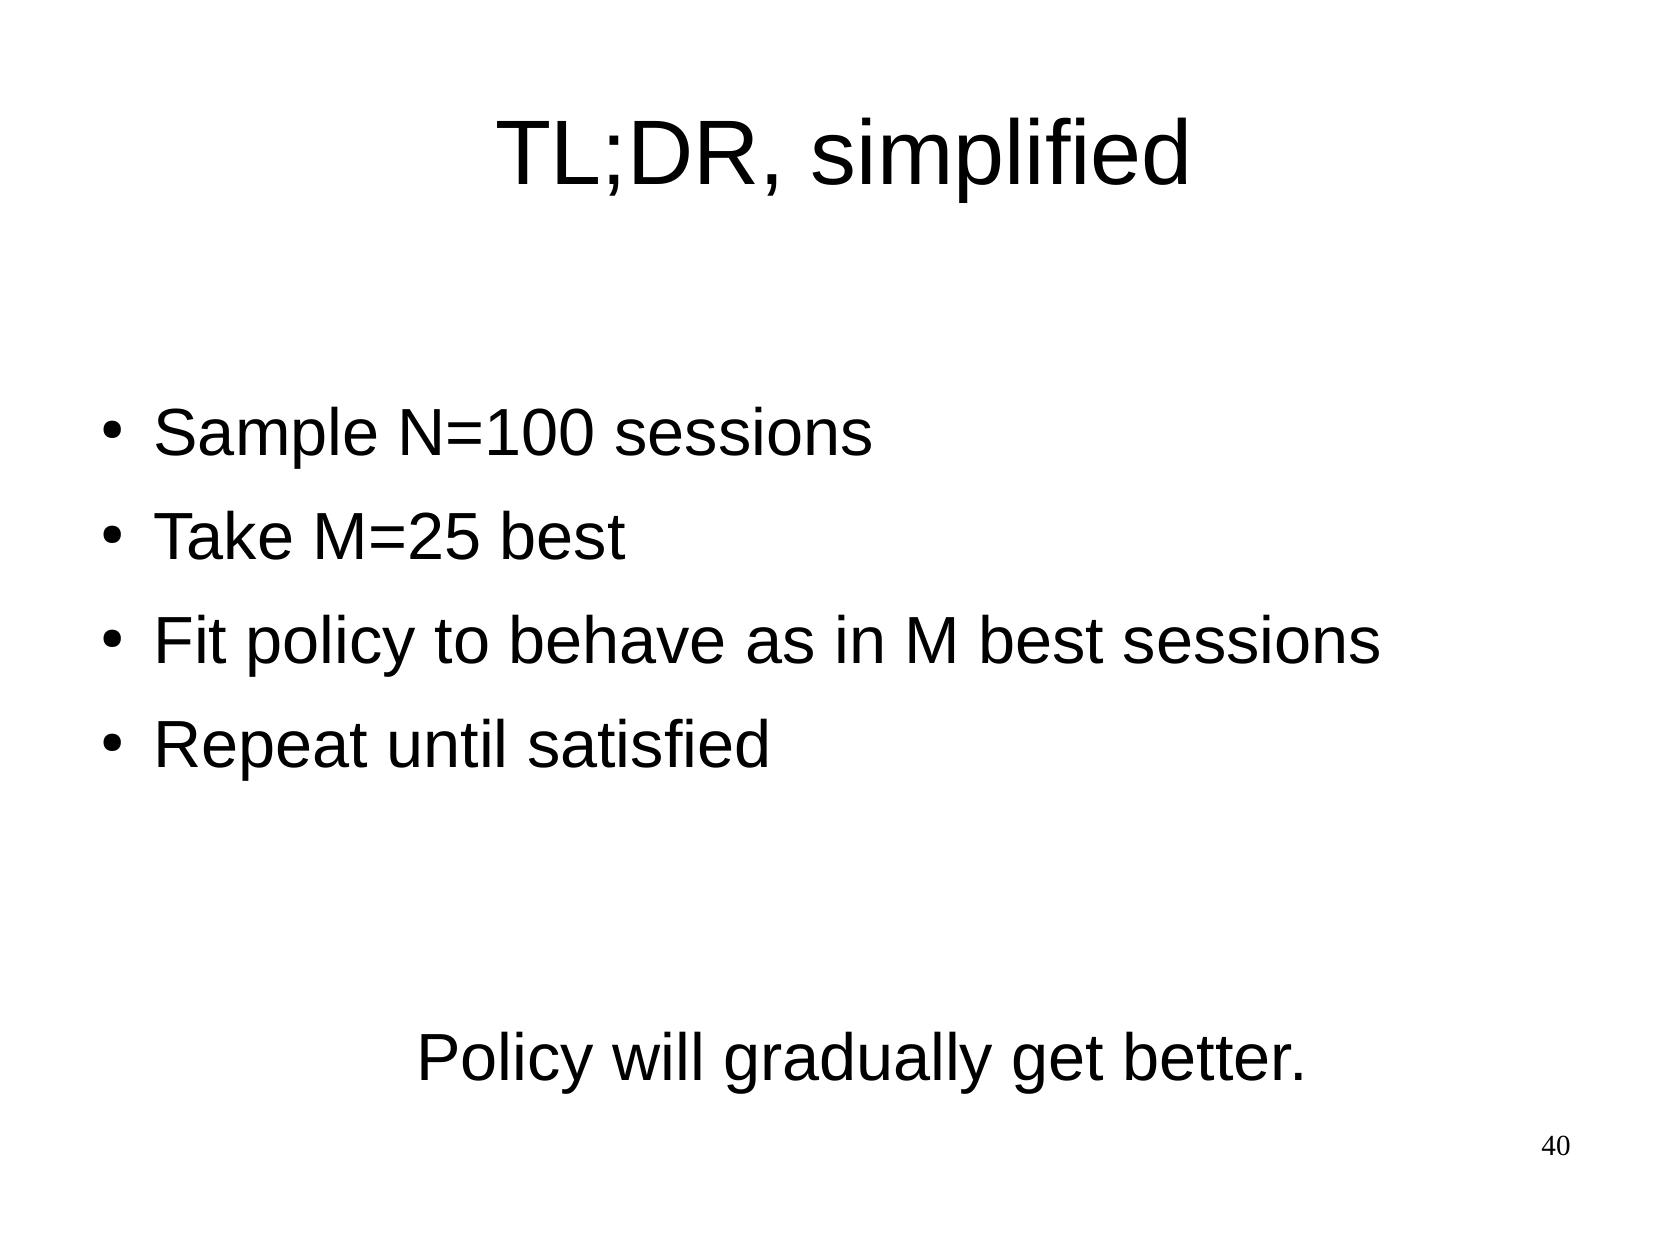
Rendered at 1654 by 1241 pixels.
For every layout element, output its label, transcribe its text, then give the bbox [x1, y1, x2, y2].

list Sample N=100 sessions Take M=25 best Fit policy to behave as in M best sessions Repeat until satisfied Policy will gradually get better. [82, 290, 1571, 1241]
title TL;DR, simplified [82, 49, 1571, 257]
